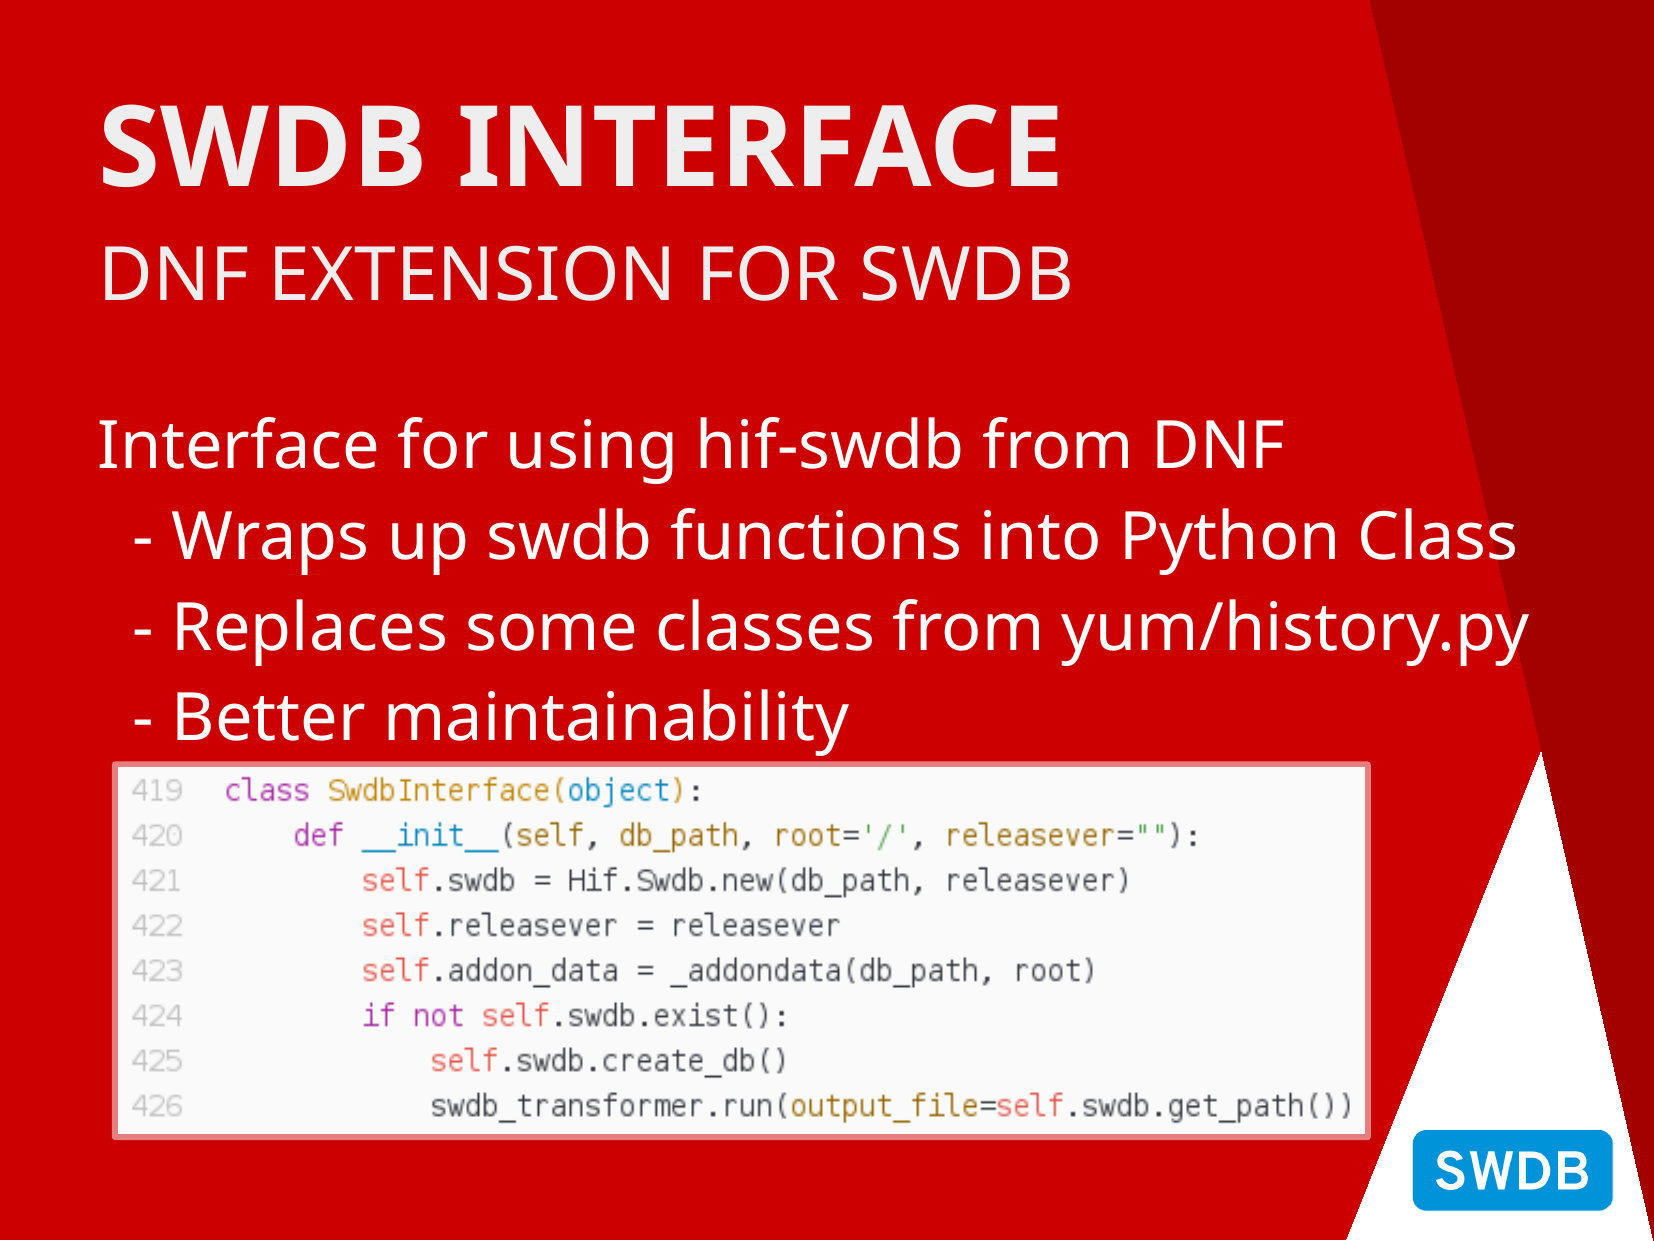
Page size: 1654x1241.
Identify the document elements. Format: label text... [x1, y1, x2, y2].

picture [1311, 873, 1654, 1241]
text_box Interface for using hif-swdb from DNF - Wraps up swdb functions into Python Class - Replaces some classes from yum/history.py - Better maintainability [82, 389, 1531, 744]
title SWDB INTERFACE DNF EXTENSION FOR SWDB [98, 51, 1280, 338]
picture [118, 767, 1365, 1134]
title [70, 417, 1607, 1063]
text_box [1370, 0, 1654, 873]
